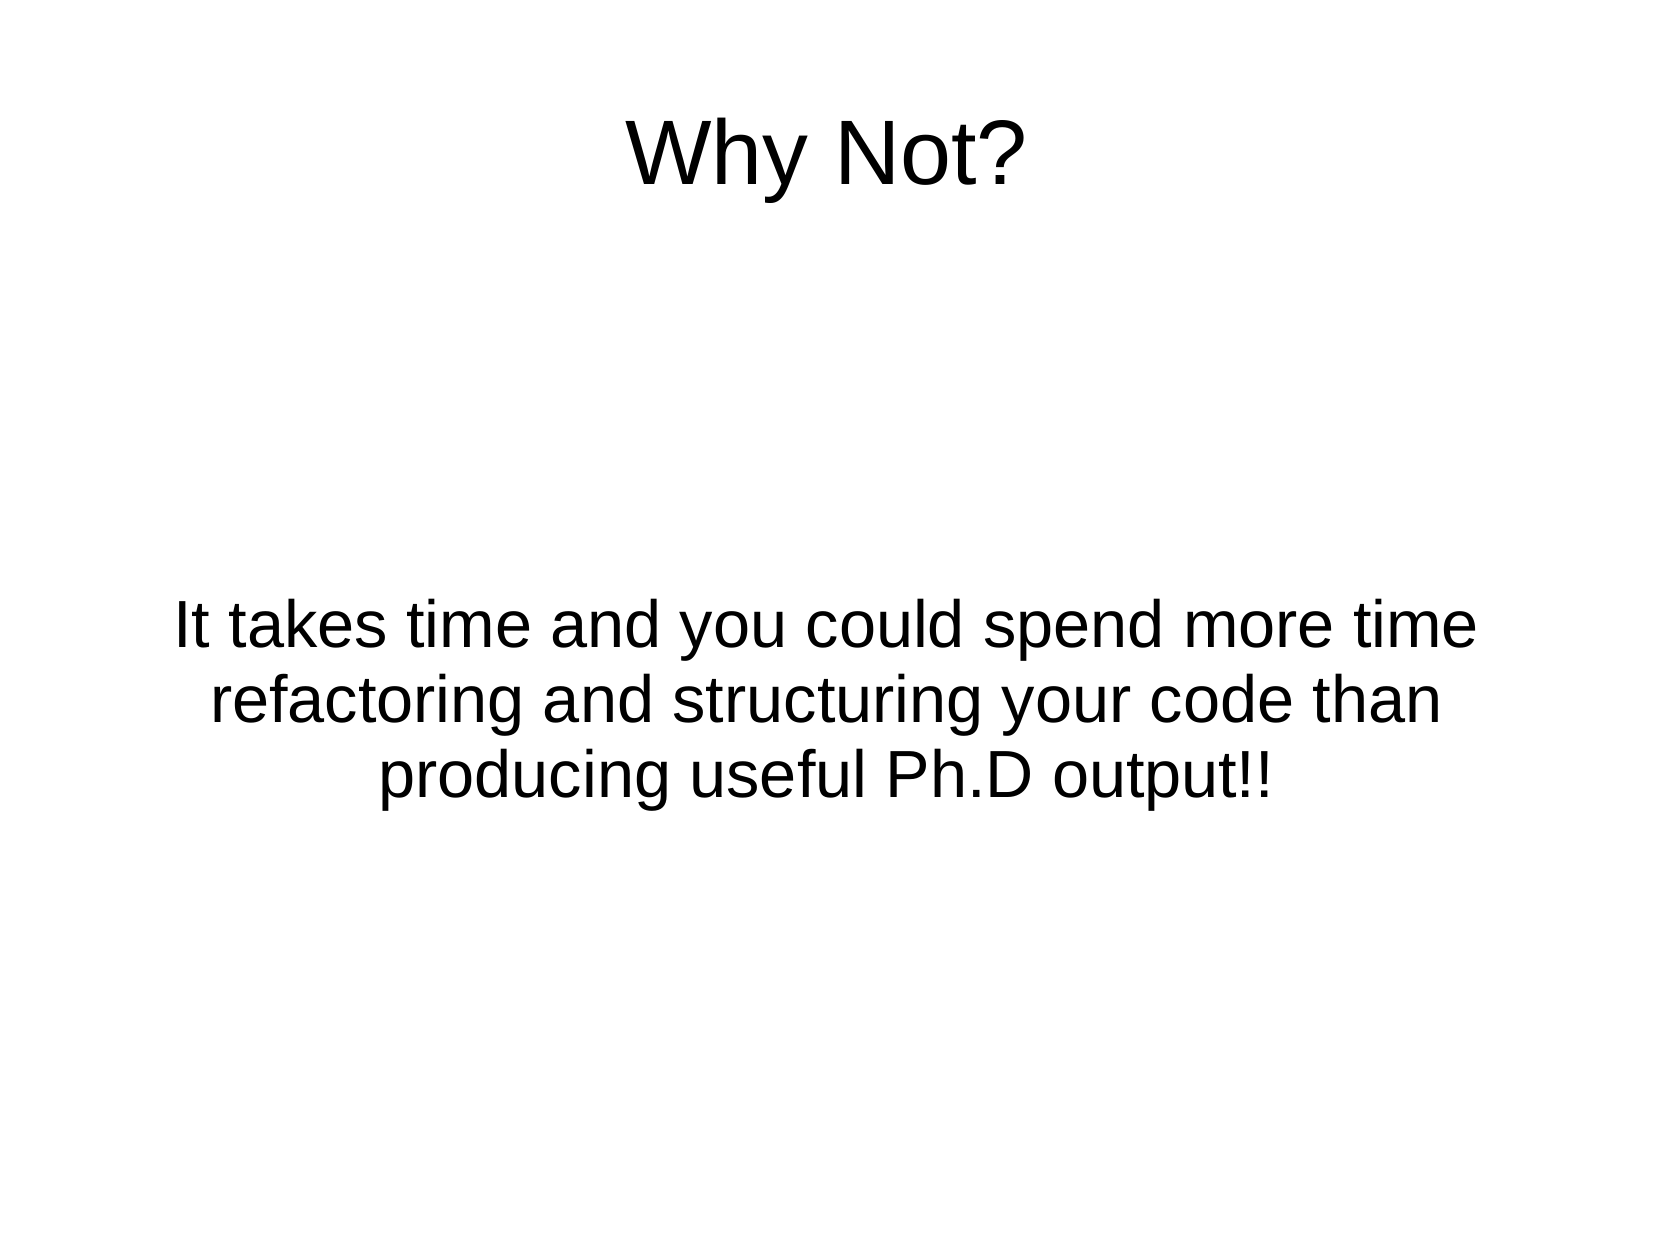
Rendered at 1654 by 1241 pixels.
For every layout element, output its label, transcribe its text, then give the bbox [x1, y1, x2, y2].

subtitle It takes time and you could spend more time refactoring and structuring your code than producing useful Ph.D output!! [82, 297, 1571, 1102]
title Why Not? [82, 56, 1571, 250]
